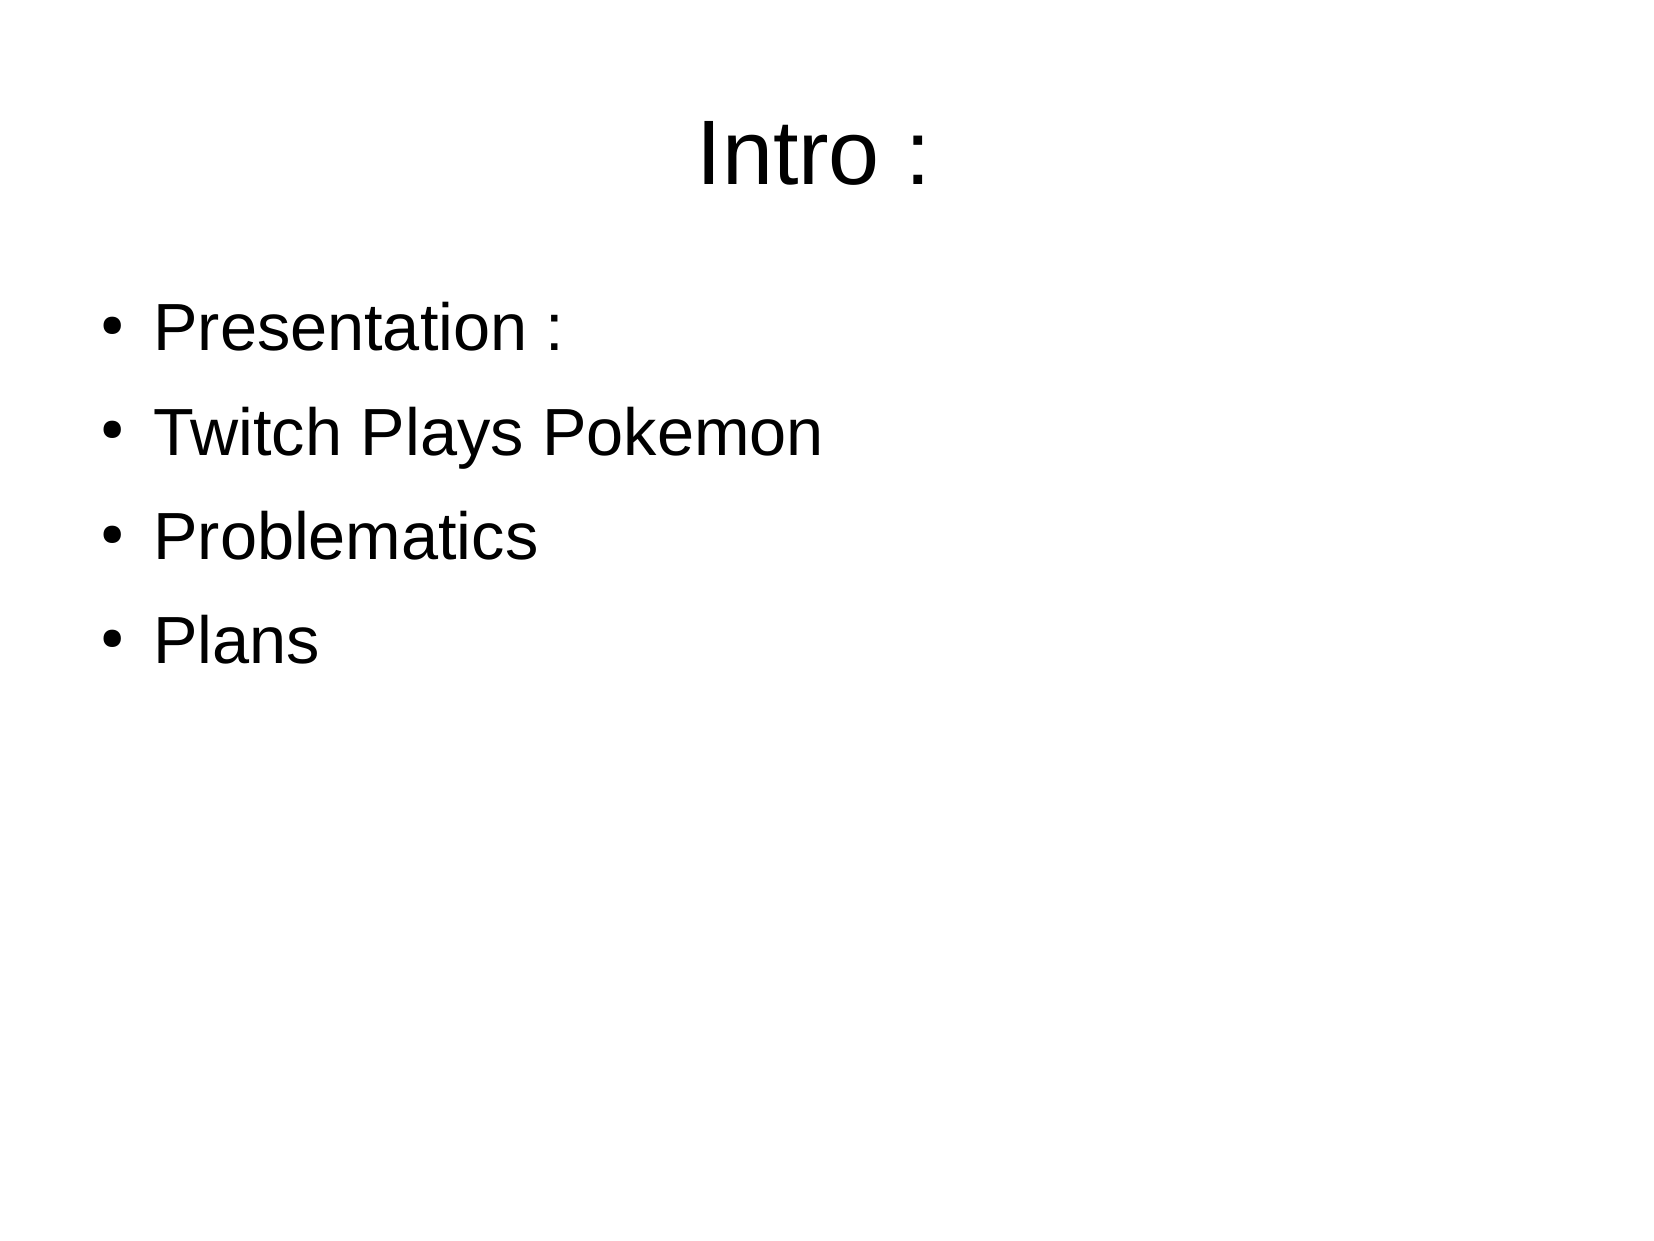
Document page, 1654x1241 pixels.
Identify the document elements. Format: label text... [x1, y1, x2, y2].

title Intro : [82, 49, 1571, 257]
list Presentation : Twitch Plays Pokemon Problematics Plans [82, 290, 1571, 1010]
